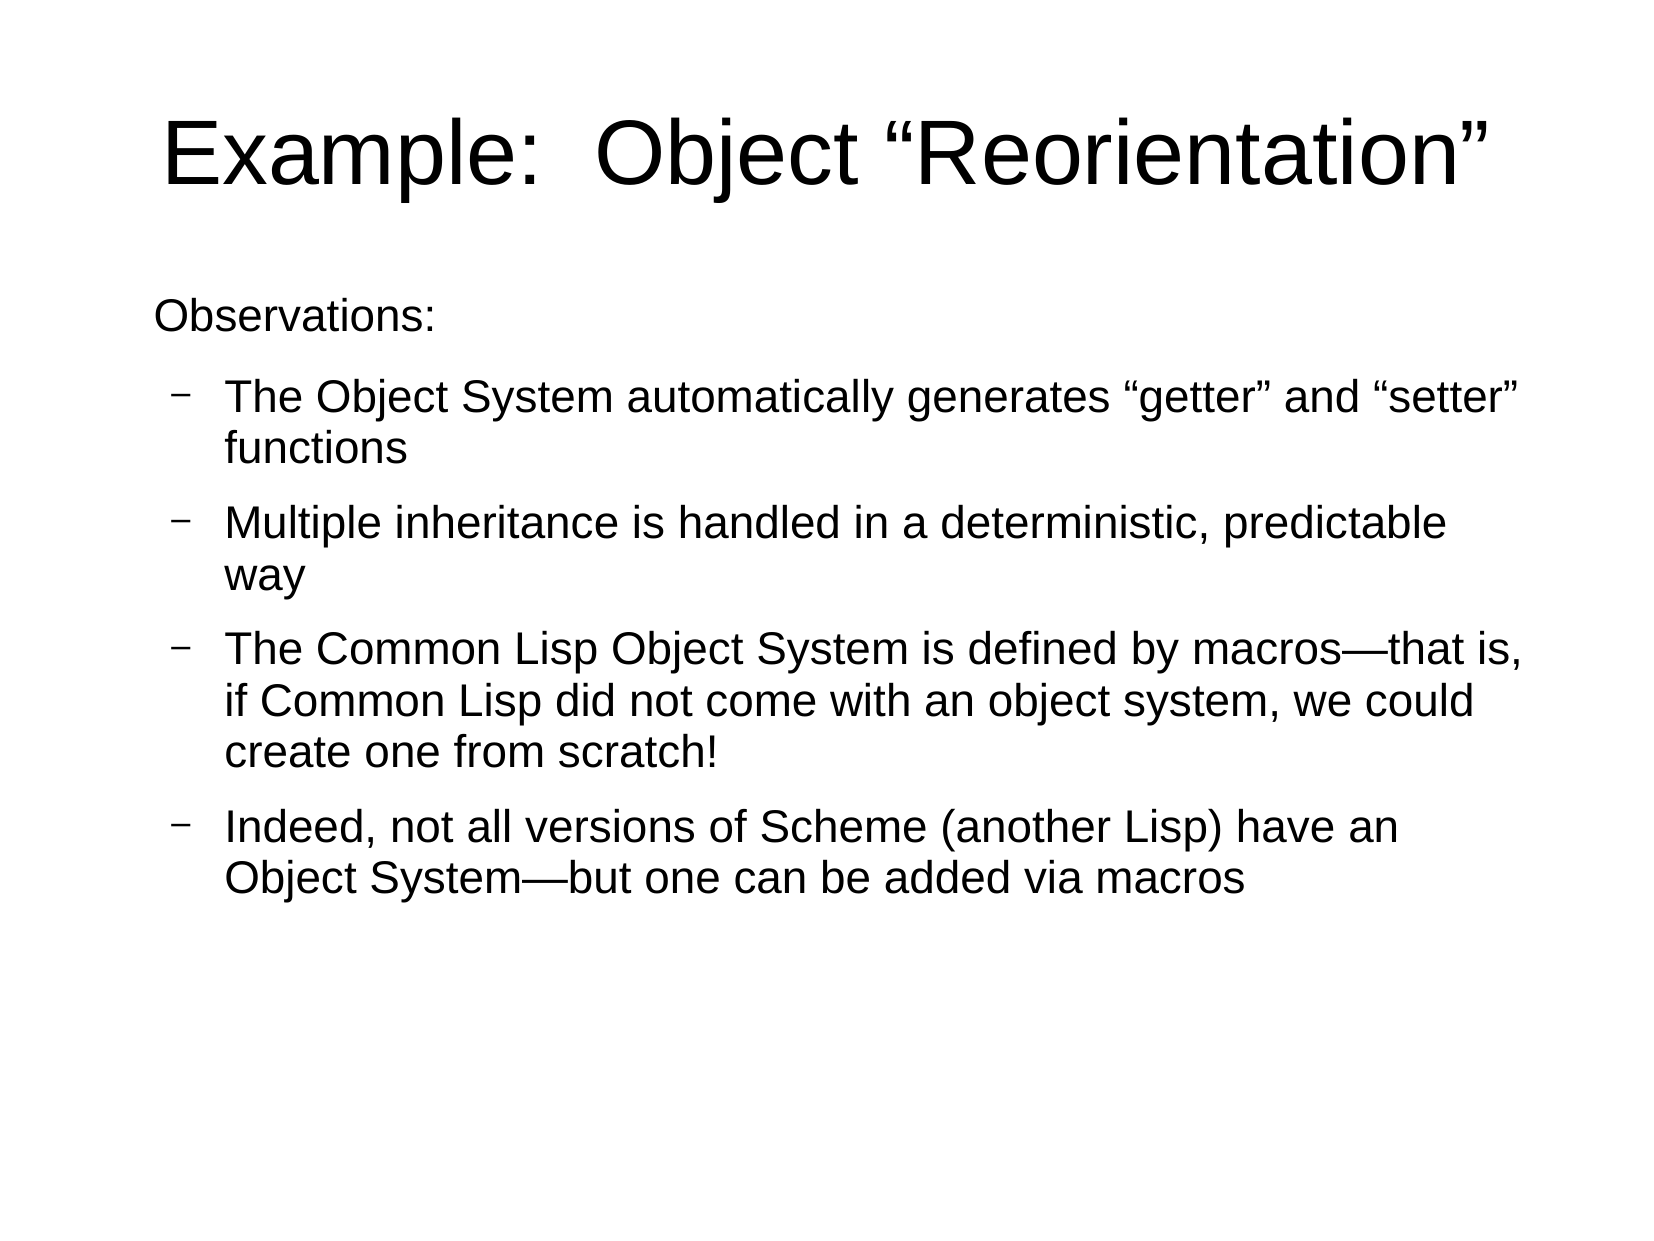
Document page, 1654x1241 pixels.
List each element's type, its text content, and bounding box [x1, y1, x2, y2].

title Example: Object “Reorientation” [82, 49, 1571, 257]
list Observations: The Object System automatically generates “getter” and “setter” functions Multiple inheritance is handled in a deterministic, predictable way The Common Lisp Object System is defined by macros—that is, if Common Lisp did not come with an object system, we could create one from scratch! Indeed, not all versions of Scheme (another Lisp) have an Object System—but one can be added via macros [82, 290, 1538, 1010]
